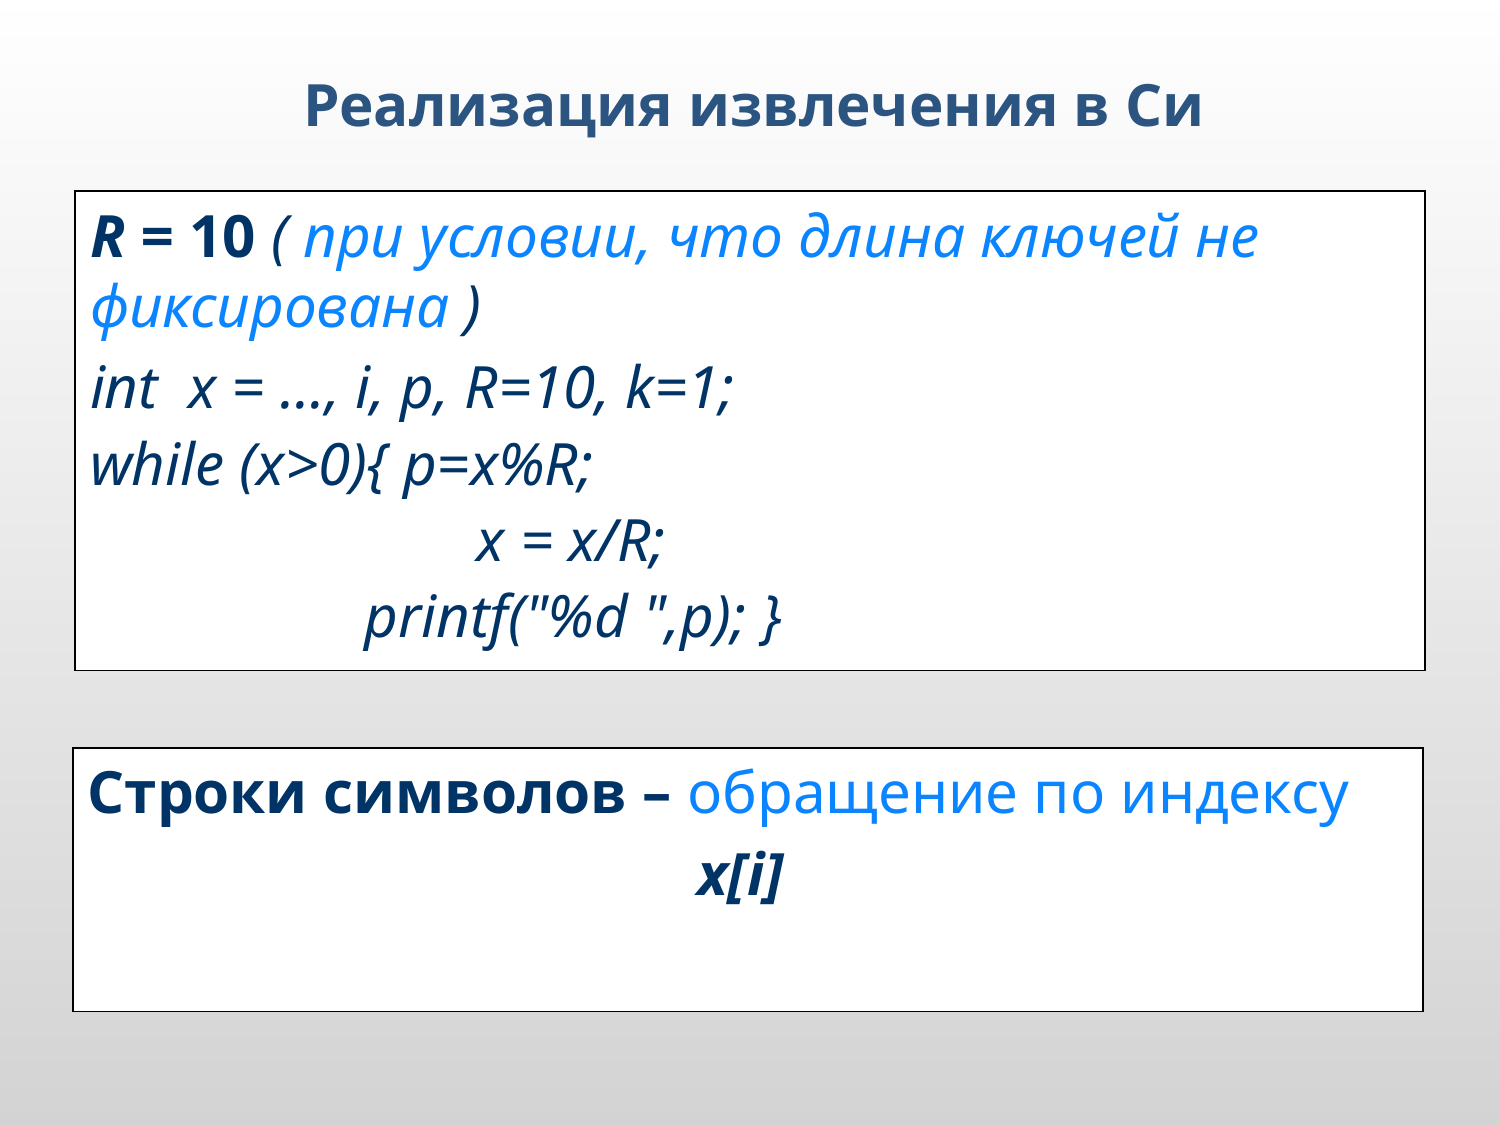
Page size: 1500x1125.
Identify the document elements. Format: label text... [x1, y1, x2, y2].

text_box Строки символов – обращение по индексу x[i] [73, 748, 1424, 1012]
list R = 10 ( при условии, что длина ключей не фиксирована ) int x = …, i, p, R=10, k=1; while (x>0){ p=x%R; x = x/R; printf("%d ",p); } [75, 191, 1425, 671]
text_box Реализация извлечения в Си [79, 65, 1430, 141]
